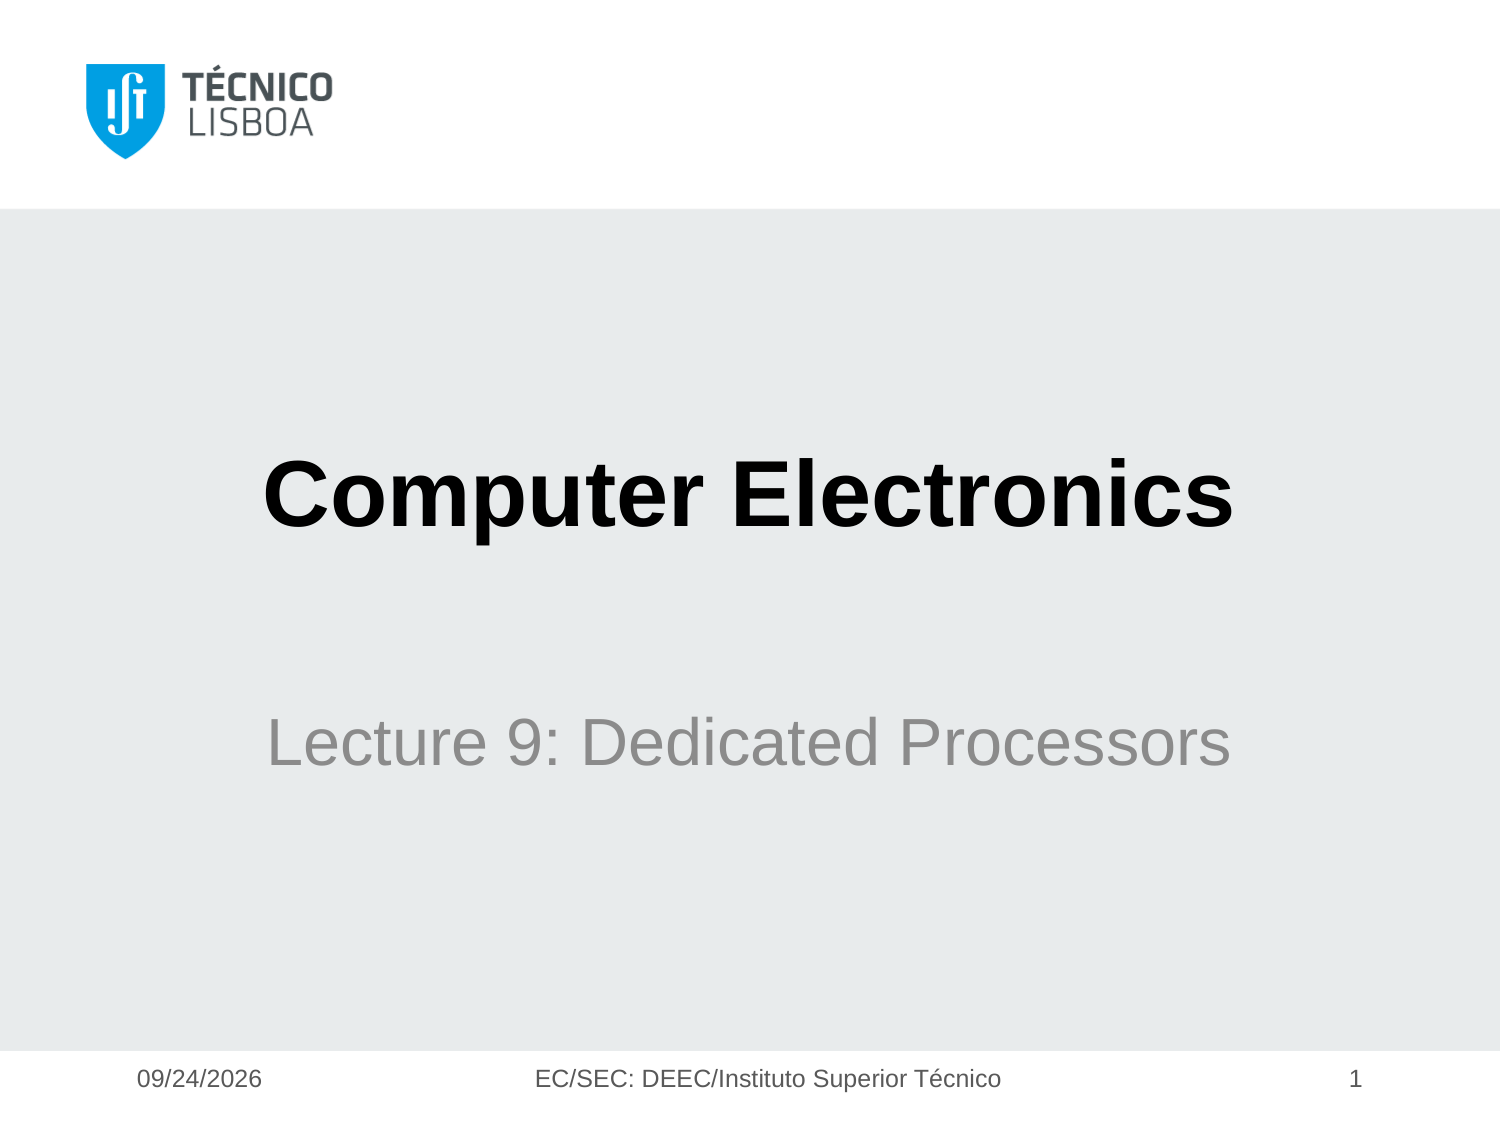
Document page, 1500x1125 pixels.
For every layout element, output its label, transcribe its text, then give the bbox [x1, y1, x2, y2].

title Computer Electronics [121, 322, 1378, 655]
subtitle Lecture 9: Dedicated Processors [121, 691, 1378, 894]
picture [0, 0, 1500, 1125]
footer EC/SEC: DEEC/Instituto Superior Técnico [512, 1052, 1032, 1103]
slide_number 11/05/2020 [121, 1052, 425, 1103]
slide_number <number> [1077, 1052, 1378, 1103]
